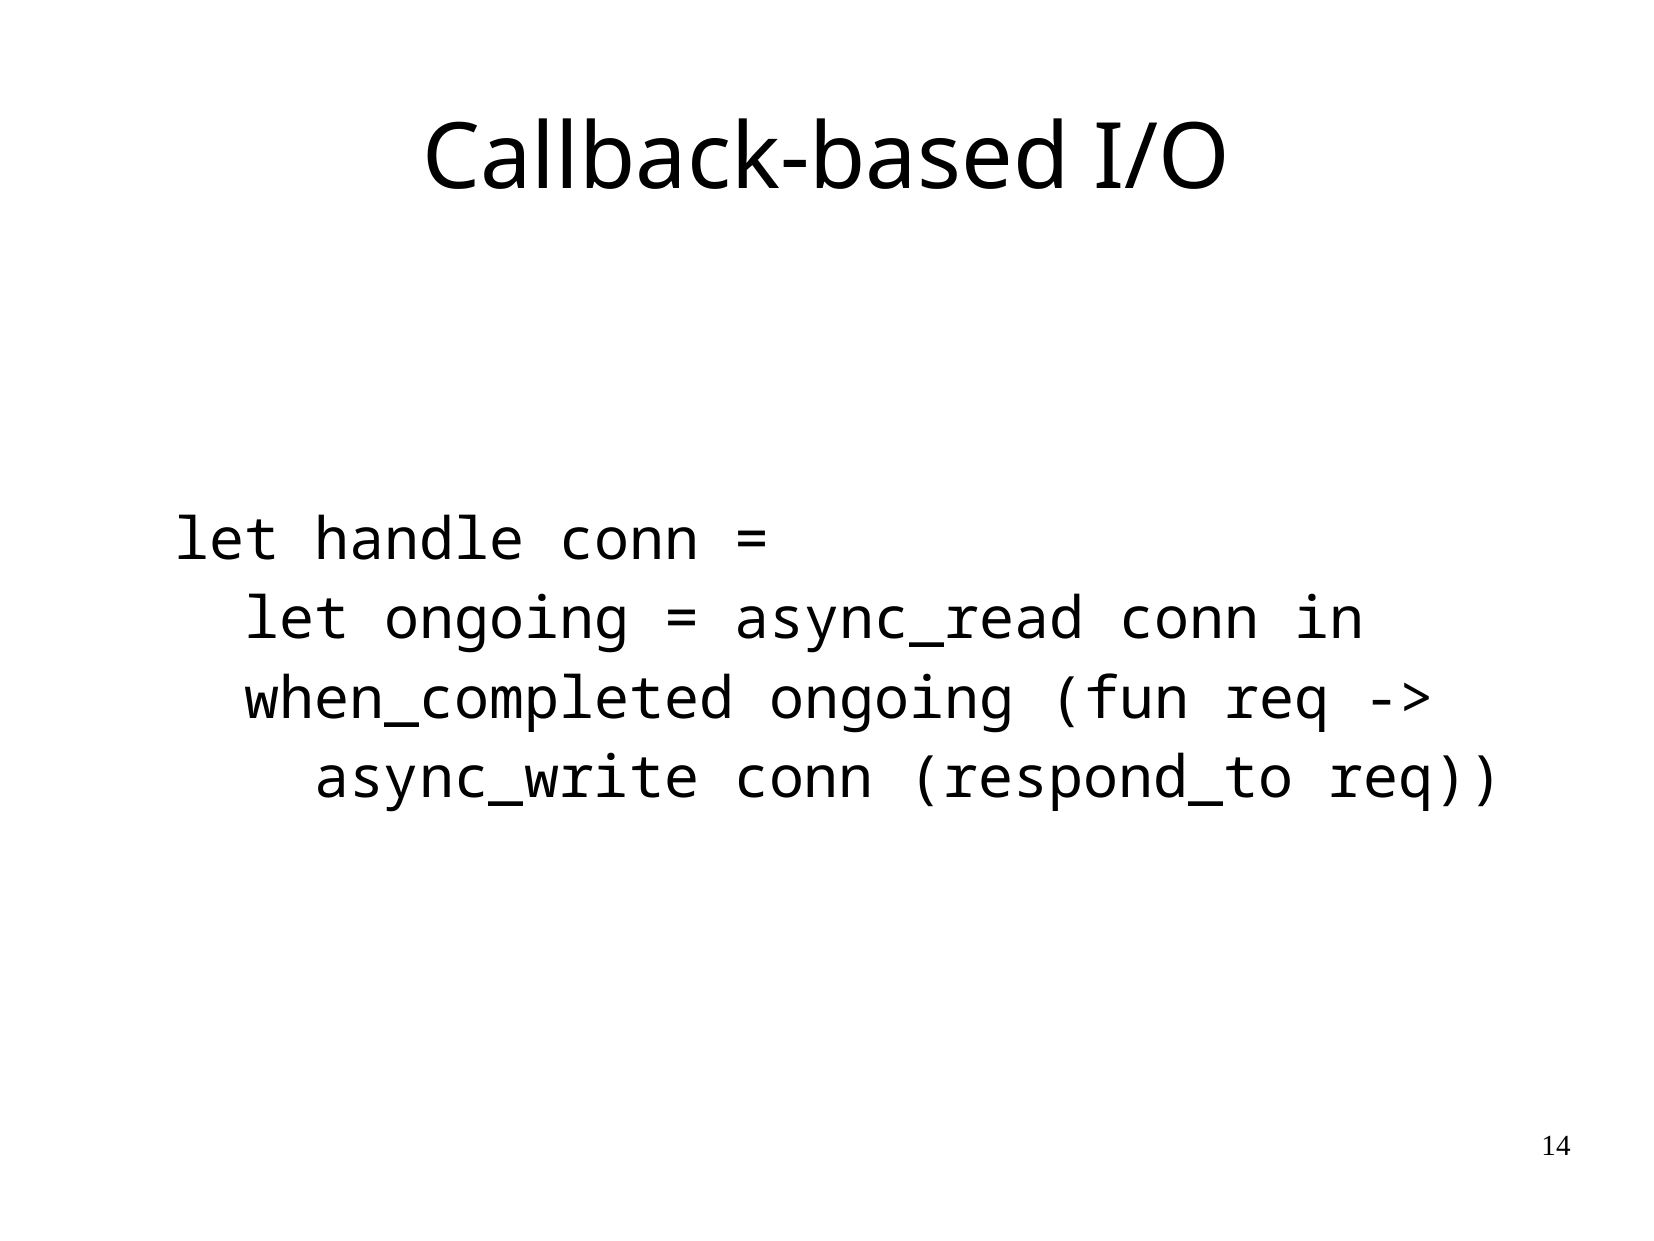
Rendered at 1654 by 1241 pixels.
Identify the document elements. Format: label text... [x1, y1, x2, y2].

title Callback-based I/O [82, 49, 1571, 257]
text_box let handle conn = let ongoing = async_read conn in when_completed ongoing (fun req -> async_write conn (respond_to req)) [159, 490, 1565, 898]
